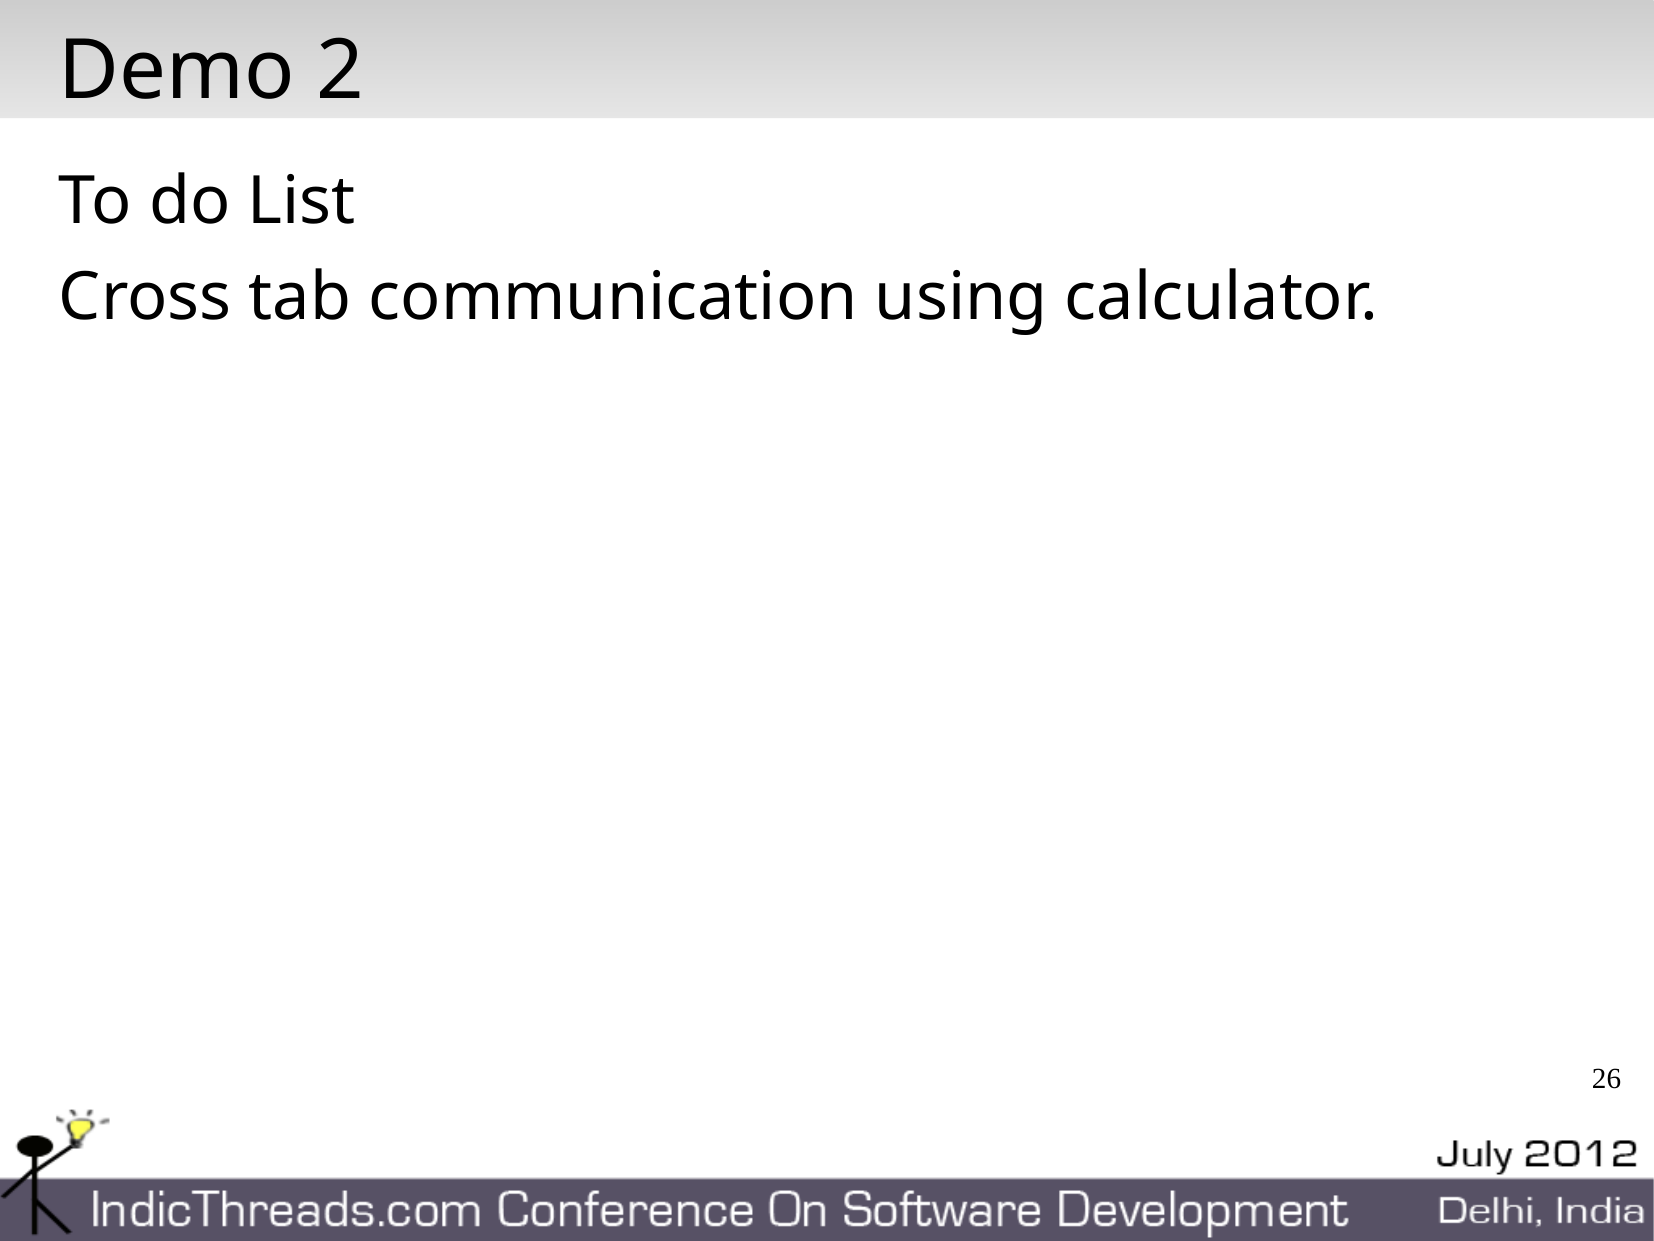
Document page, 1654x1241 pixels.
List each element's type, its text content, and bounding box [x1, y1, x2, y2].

picture [0, 118, 1654, 1241]
list To do List Cross tab communication using calculator. [59, 153, 1592, 973]
title Demo 2 [59, 11, 1592, 116]
